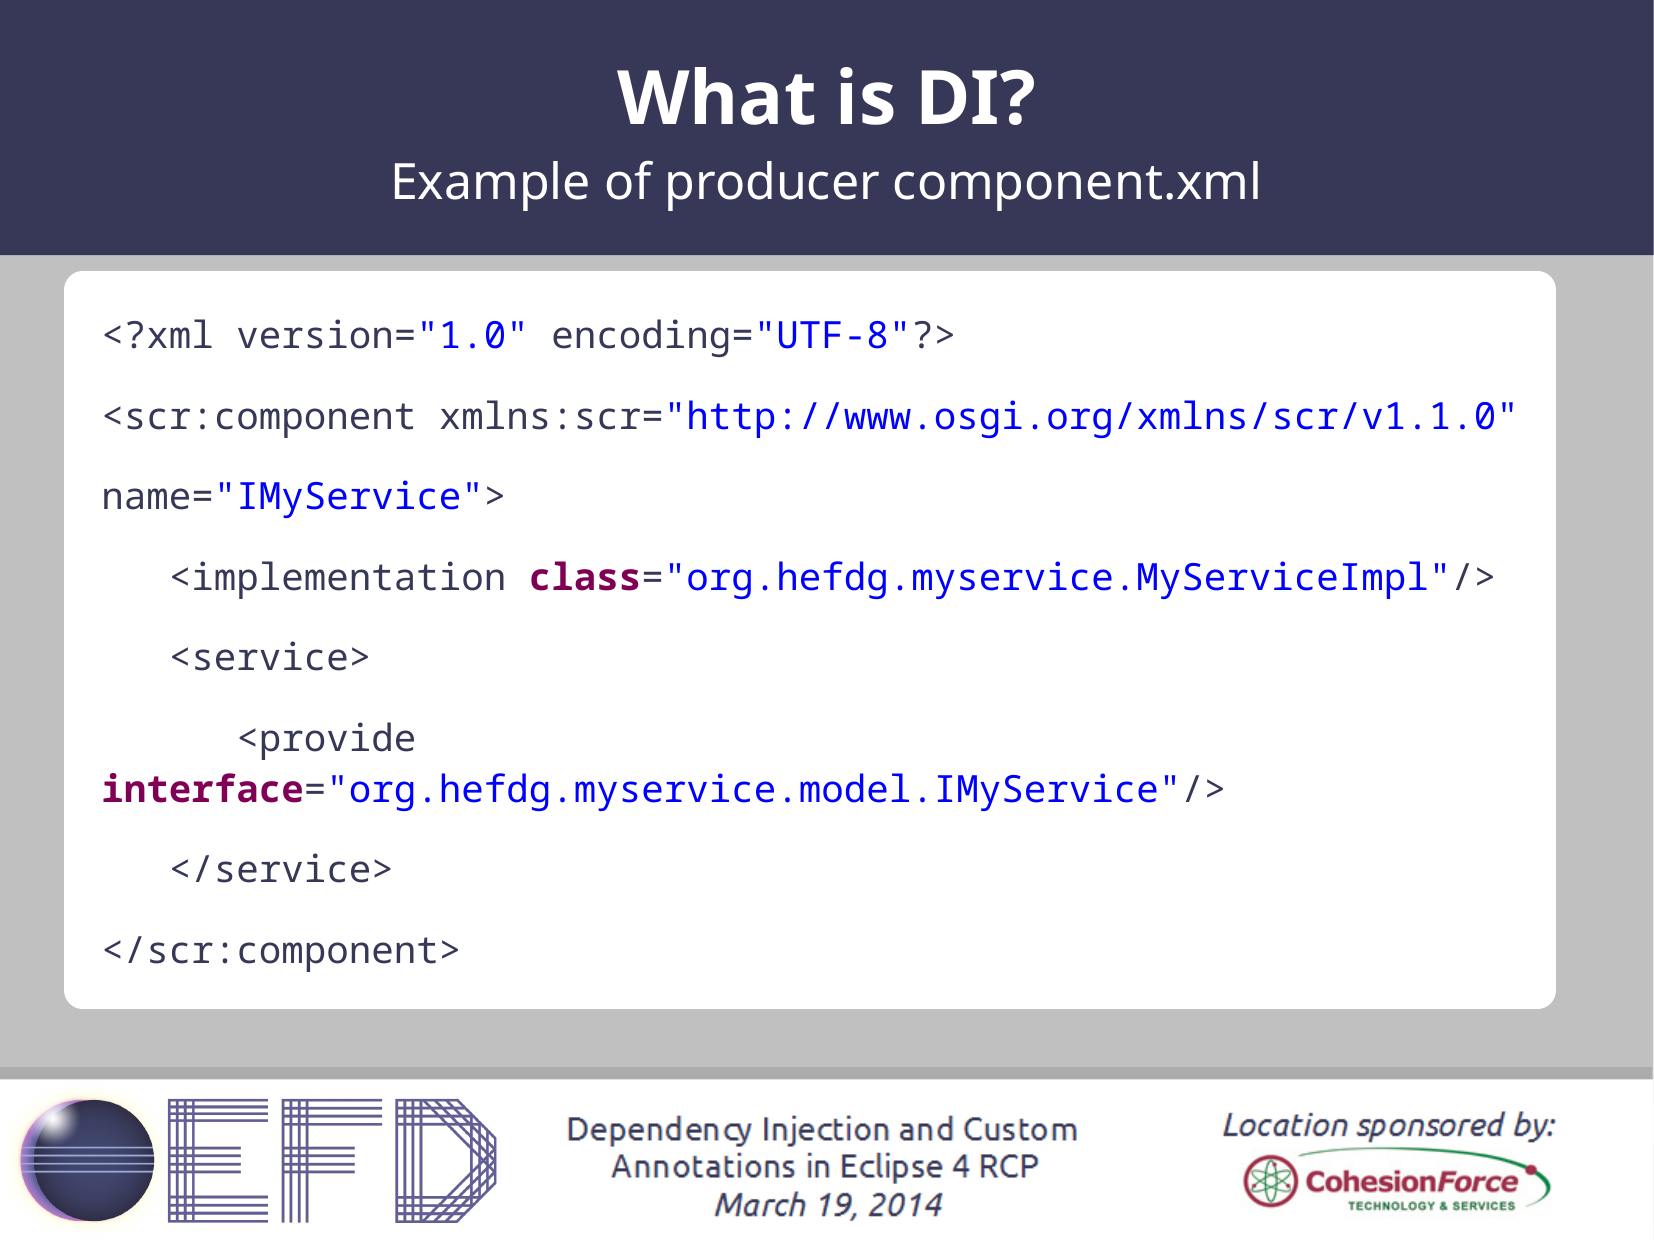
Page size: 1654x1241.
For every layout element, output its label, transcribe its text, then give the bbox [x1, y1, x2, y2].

picture [0, 1079, 497, 1241]
picture [1110, 1104, 1654, 1241]
title What is DI? Example of producer component.xml [82, 25, 1571, 233]
picture [549, 1082, 1105, 1241]
list <?xml version="1.0" encoding="UTF-8"?> <scr:component xmlns:scr="http://www.osgi.org/xmlns/scr/v1.1.0" name="IMyService"> <implementation class="org.hefdg.myservice.MyServiceImpl"/> <service> <provide interface="org.hefdg.myservice.model.IMyService"/> </service> </scr:component> [82, 290, 1538, 991]
